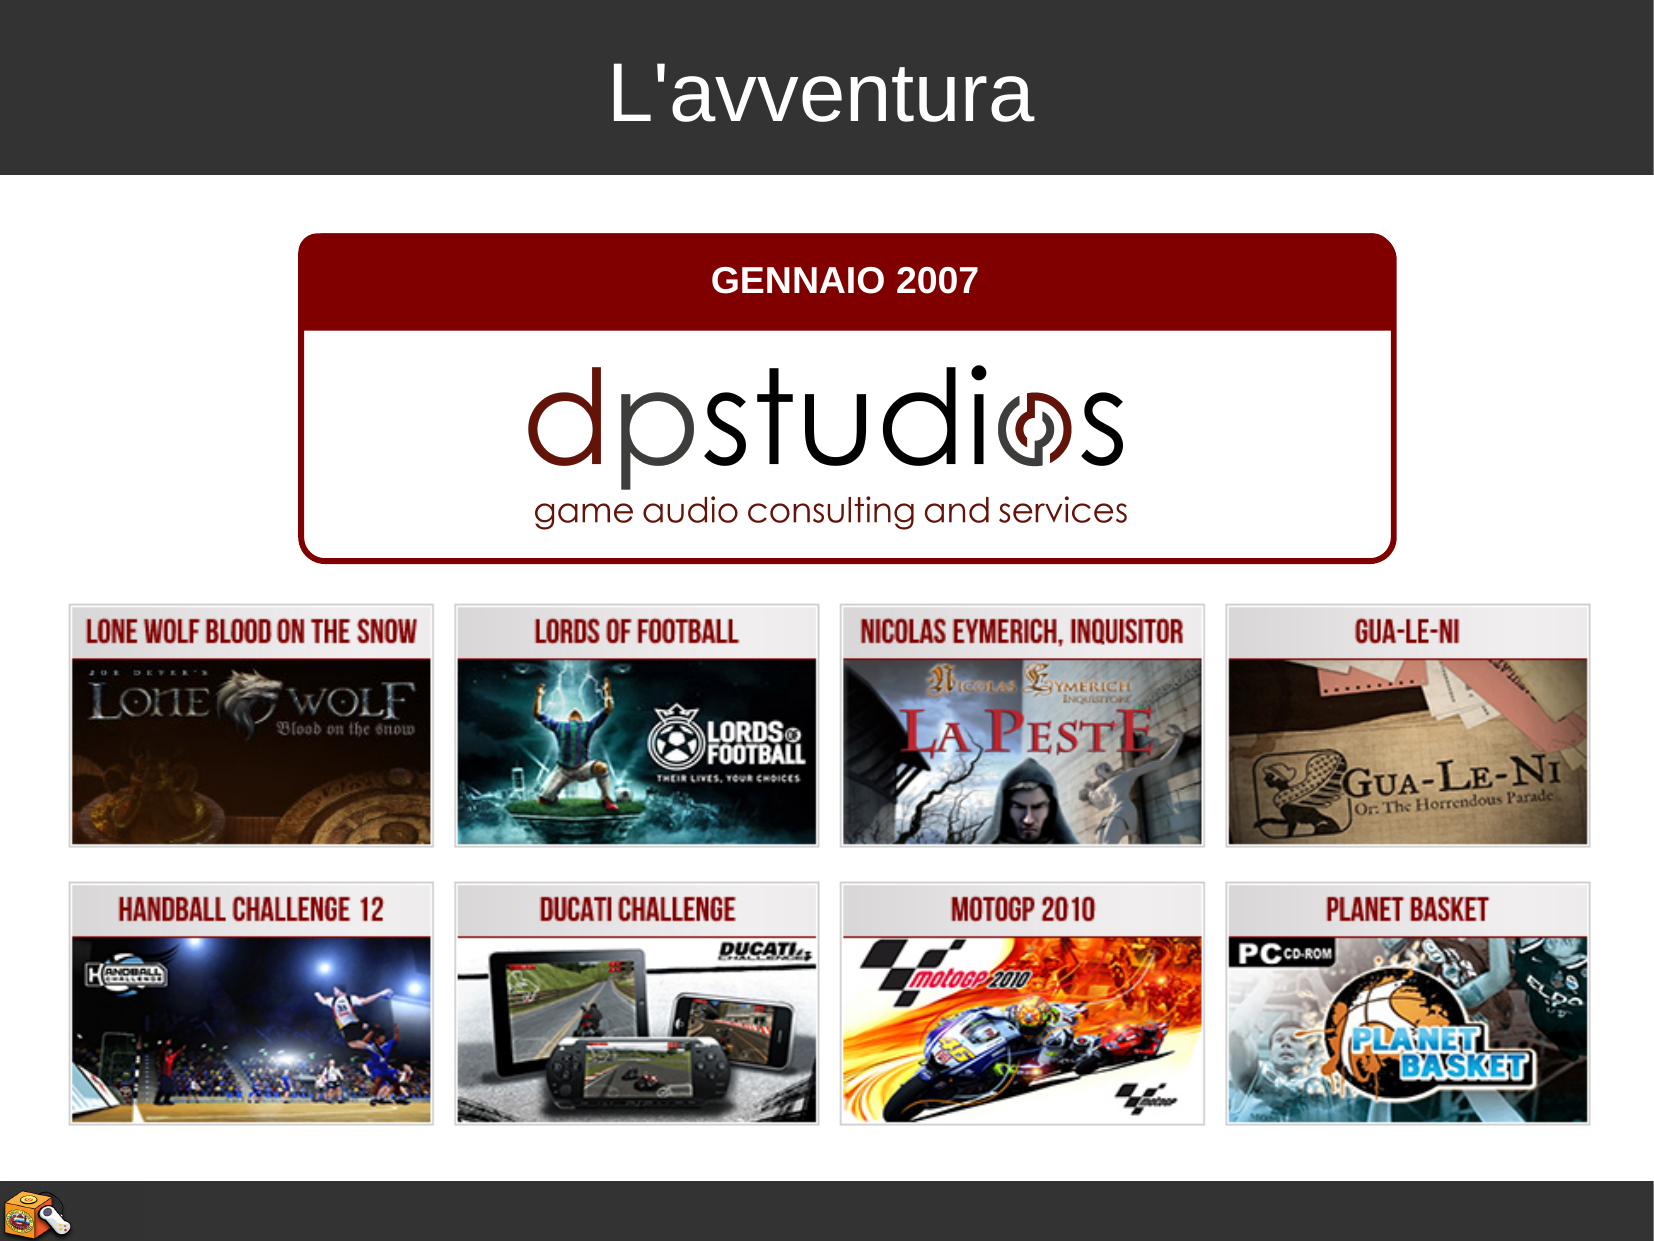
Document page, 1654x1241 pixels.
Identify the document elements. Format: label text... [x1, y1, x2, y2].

text_box [301, 236, 1394, 562]
picture [516, 360, 1137, 532]
picture [64, 599, 1596, 1131]
picture [0, 1181, 1654, 1241]
title L'avventura [76, 11, 1566, 175]
picture [0, 0, 1654, 175]
